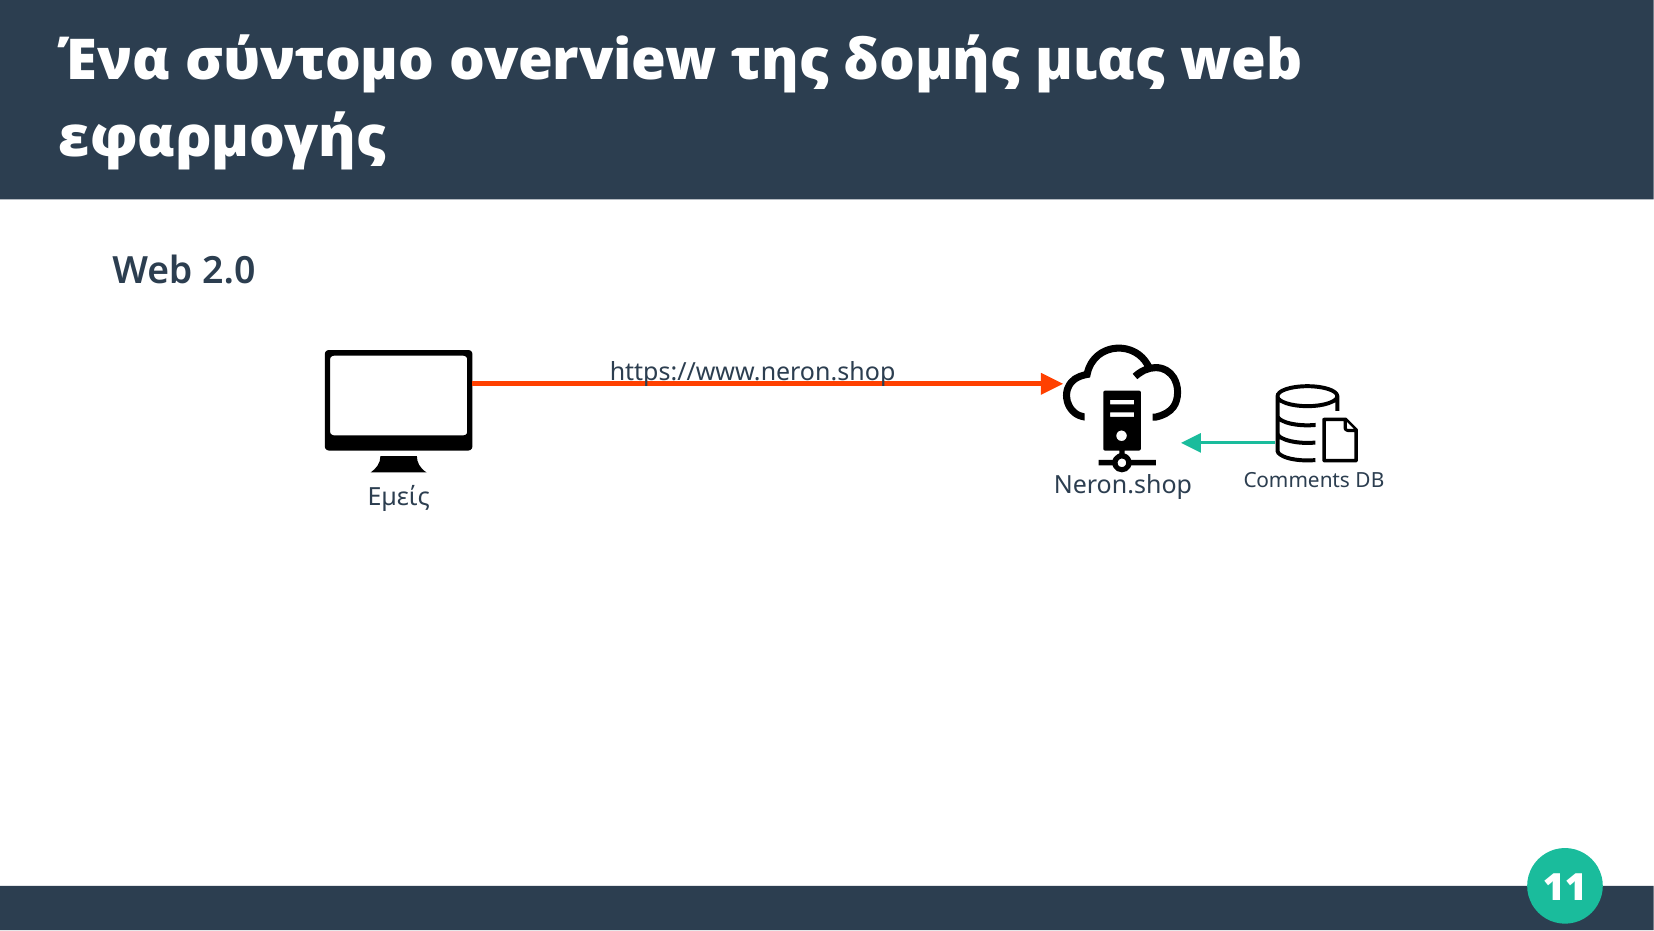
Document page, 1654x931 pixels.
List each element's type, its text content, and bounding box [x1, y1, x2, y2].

text_box Comments DB [1062, 455, 1565, 502]
text_box Εμείς [147, 472, 650, 519]
picture [1275, 383, 1359, 455]
title Ένα σύντομο overview της δομής μιας web εφαρμογής [59, 37, 1595, 156]
list Web 2.0 [59, 243, 1595, 296]
picture [324, 350, 473, 472]
text_box https://www.neron.shop [501, 347, 1004, 394]
picture [1062, 344, 1182, 455]
text_box Neron.shop [872, 460, 1375, 508]
